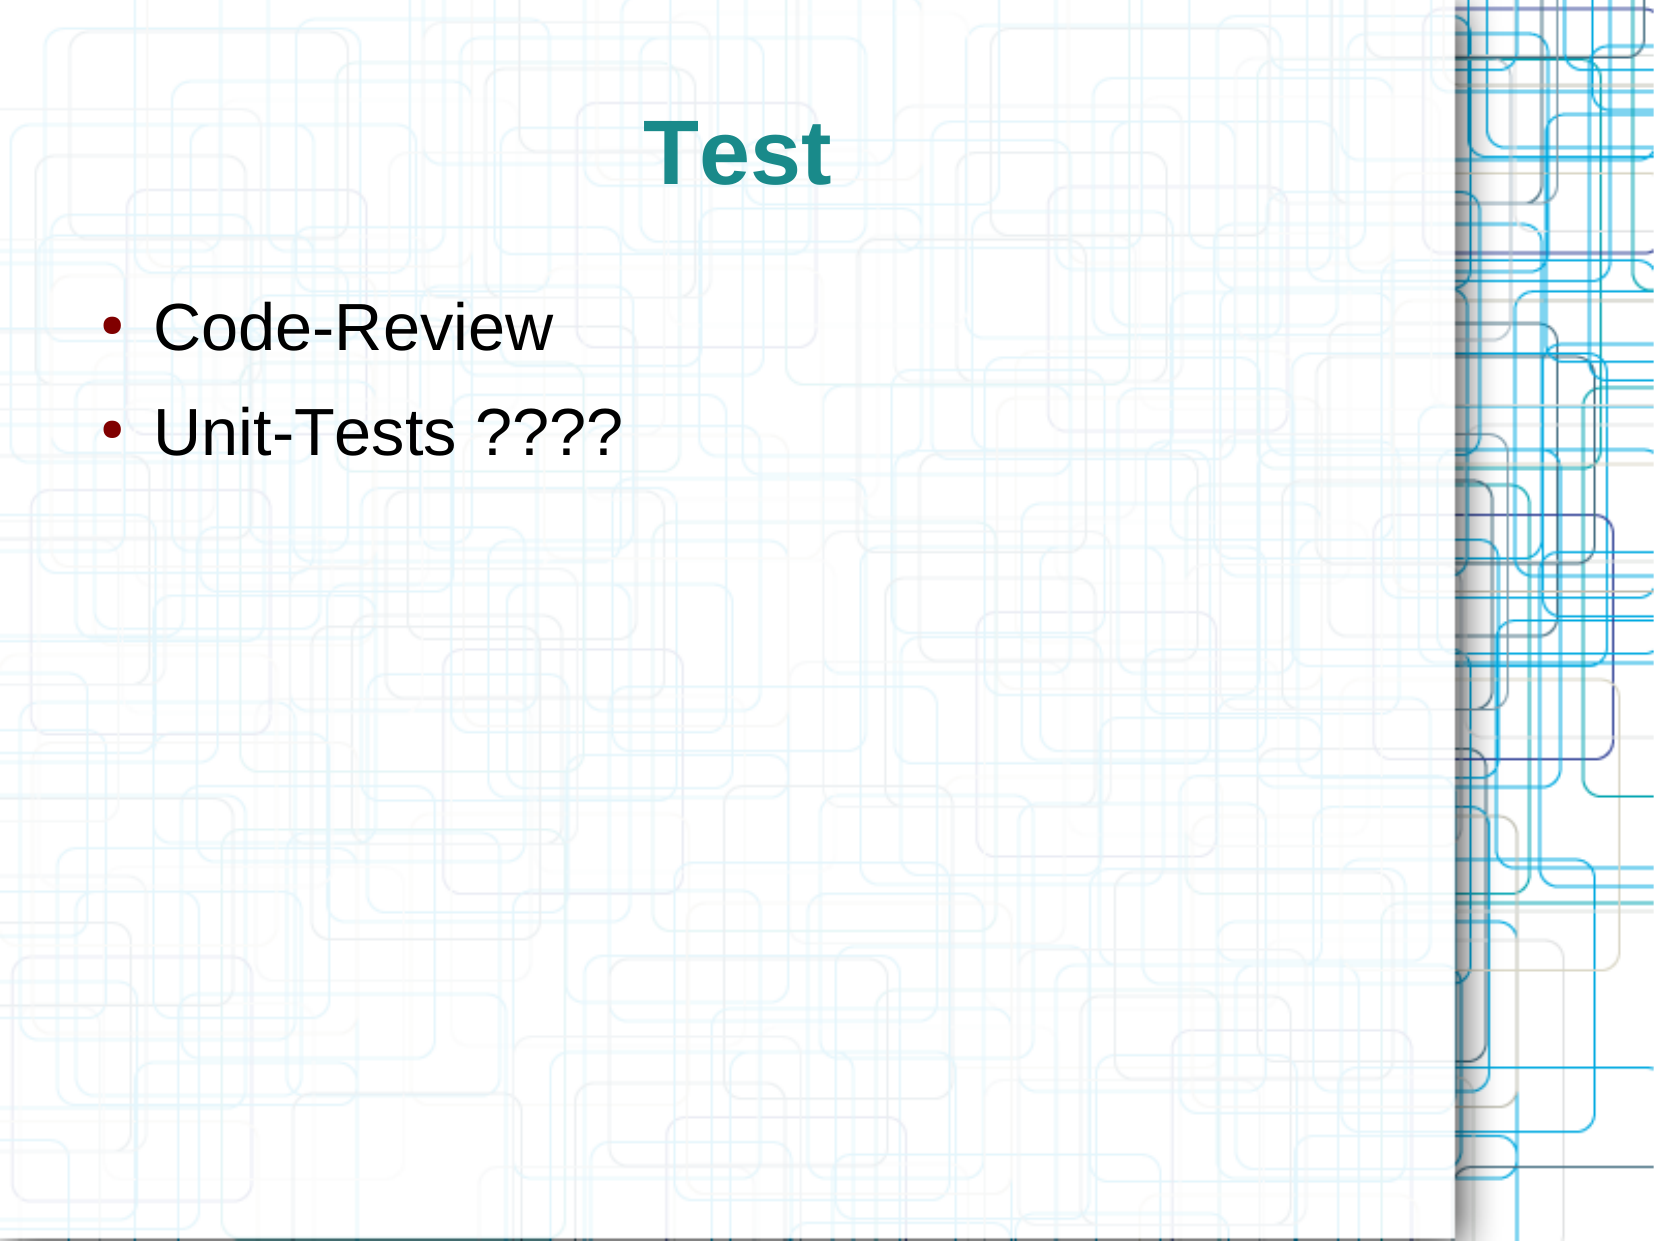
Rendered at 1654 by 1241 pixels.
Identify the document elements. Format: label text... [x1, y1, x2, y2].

list Code-Review Unit-Tests ???? [82, 290, 1571, 1109]
title Test [59, 49, 1418, 257]
picture [0, 0, 1654, 1241]
